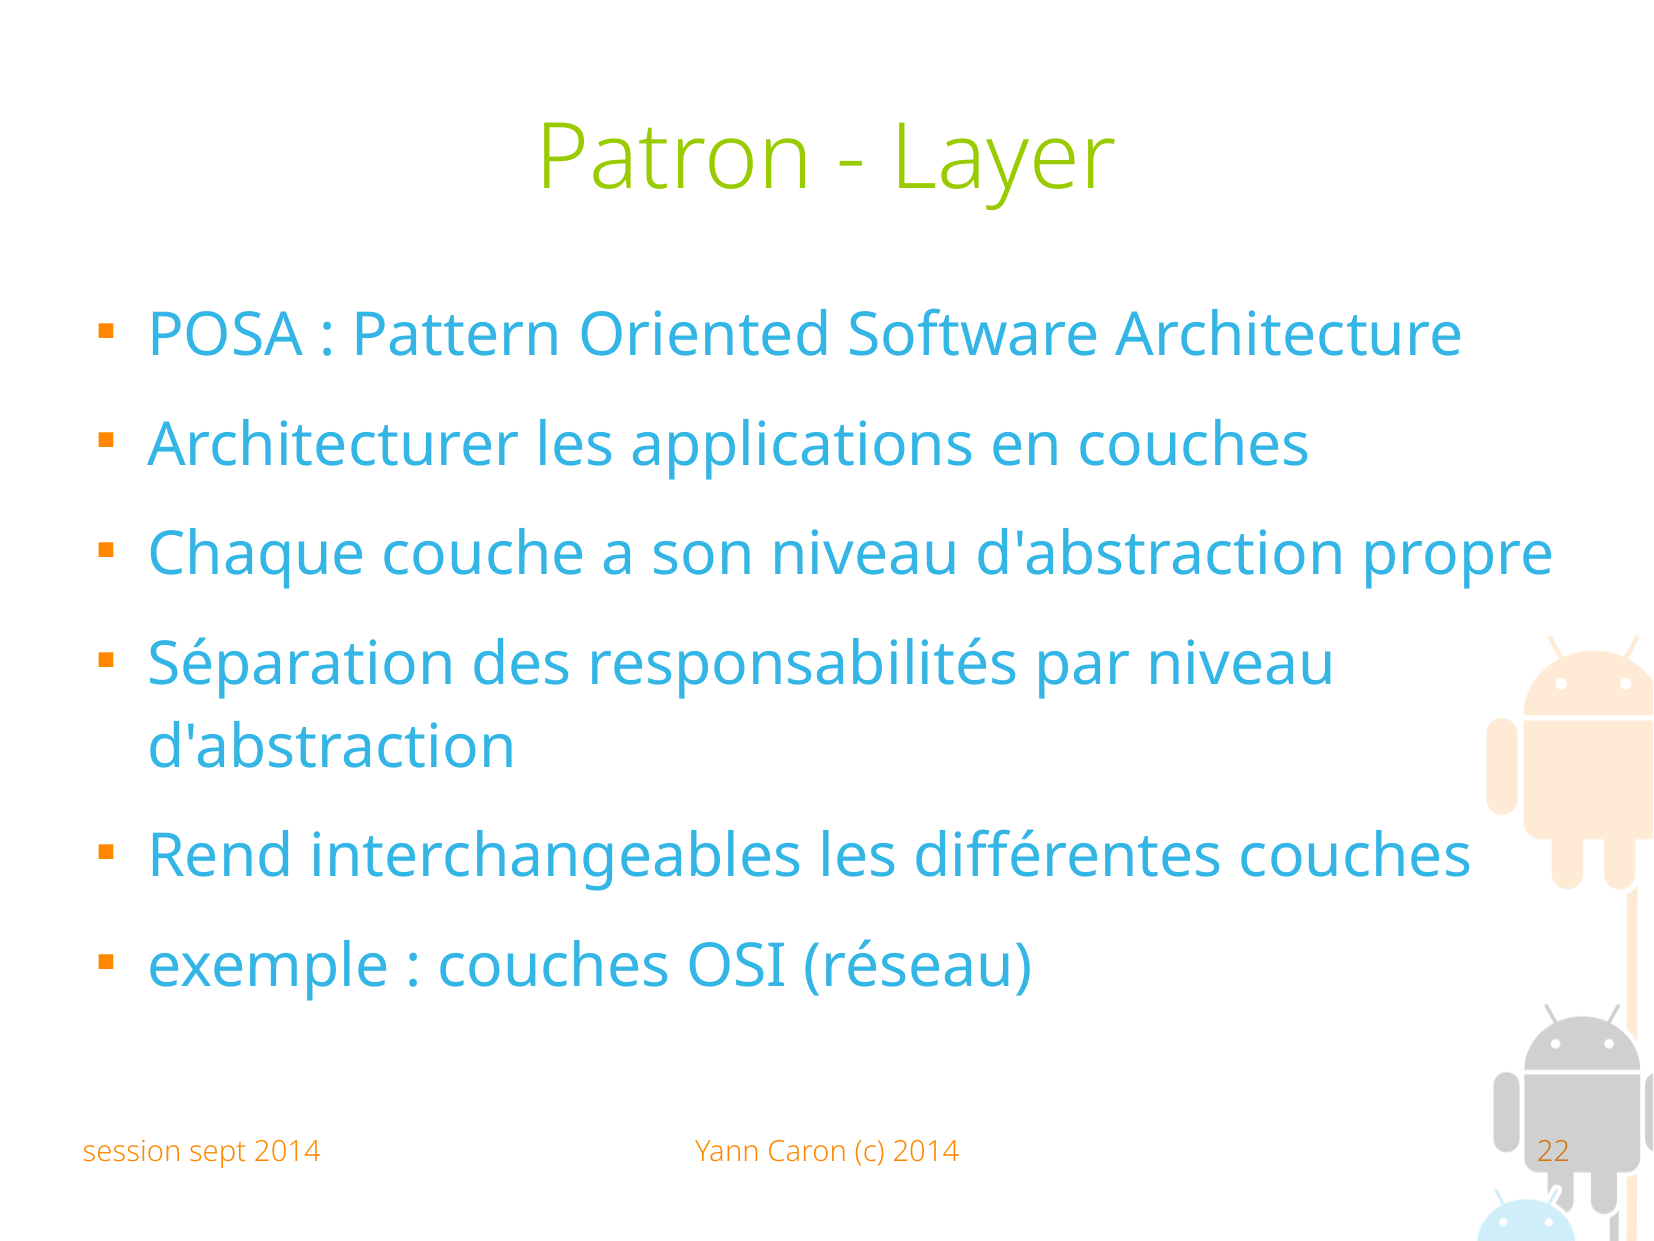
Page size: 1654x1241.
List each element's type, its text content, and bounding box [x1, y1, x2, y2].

list POSA : Pattern Oriented Software Architecture Architecturer les applications en couches Chaque couche a son niveau d'abstraction propre Séparation des responsabilités par niveau d'abstraction Rend interchangeables les différentes couches exemple : couches OSI (réseau) [82, 290, 1571, 1010]
picture [240, 423, 1654, 1241]
title Patron - Layer [82, 49, 1571, 257]
